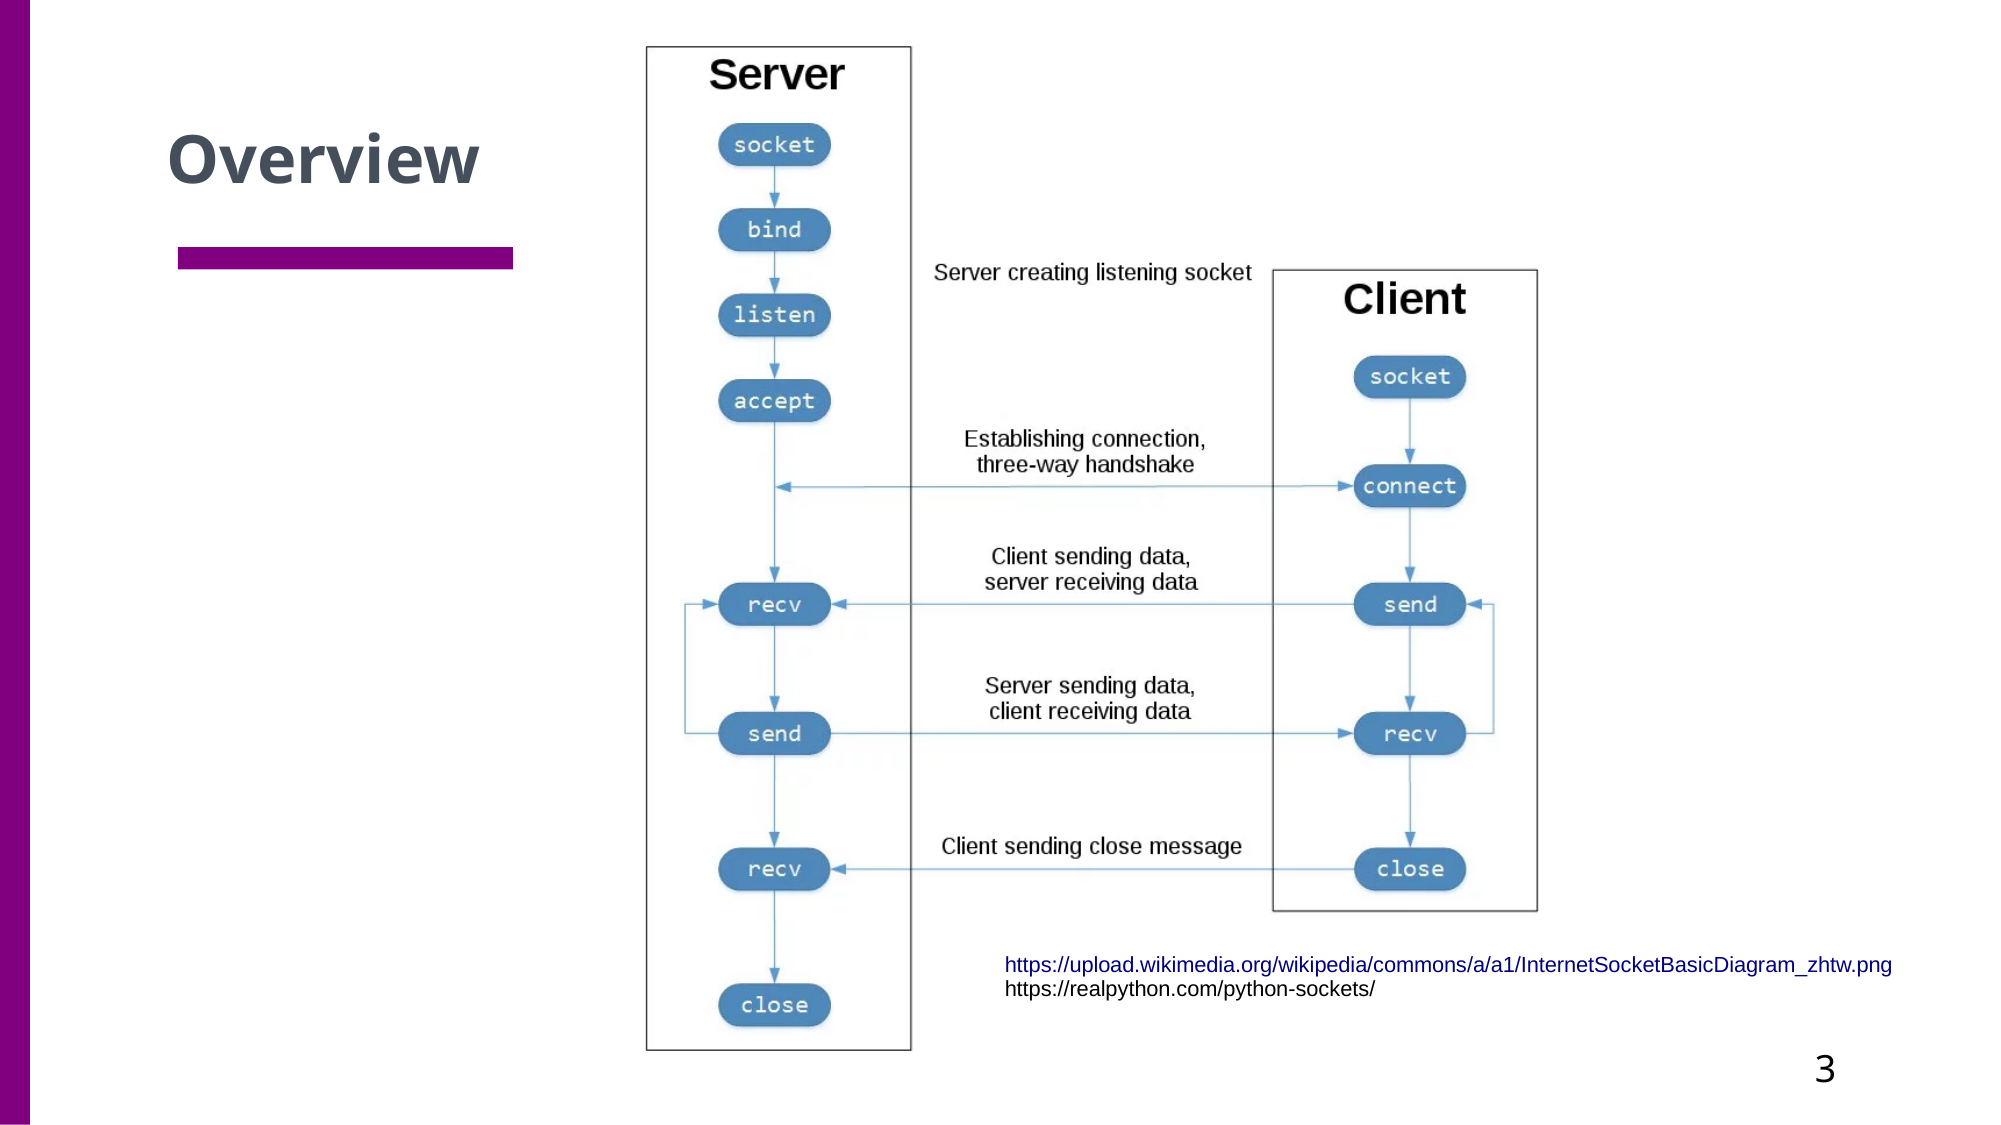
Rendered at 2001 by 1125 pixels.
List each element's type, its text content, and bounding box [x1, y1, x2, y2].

text_box https://upload.wikimedia.org/wikipedia/commons/a/a1/InternetSocketBasicDiagram_zhtw.png https://realpython.com/python-sockets/ [990, 945, 1909, 1033]
text_box Overview [151, 0, 1849, 212]
picture [645, 44, 1539, 1052]
